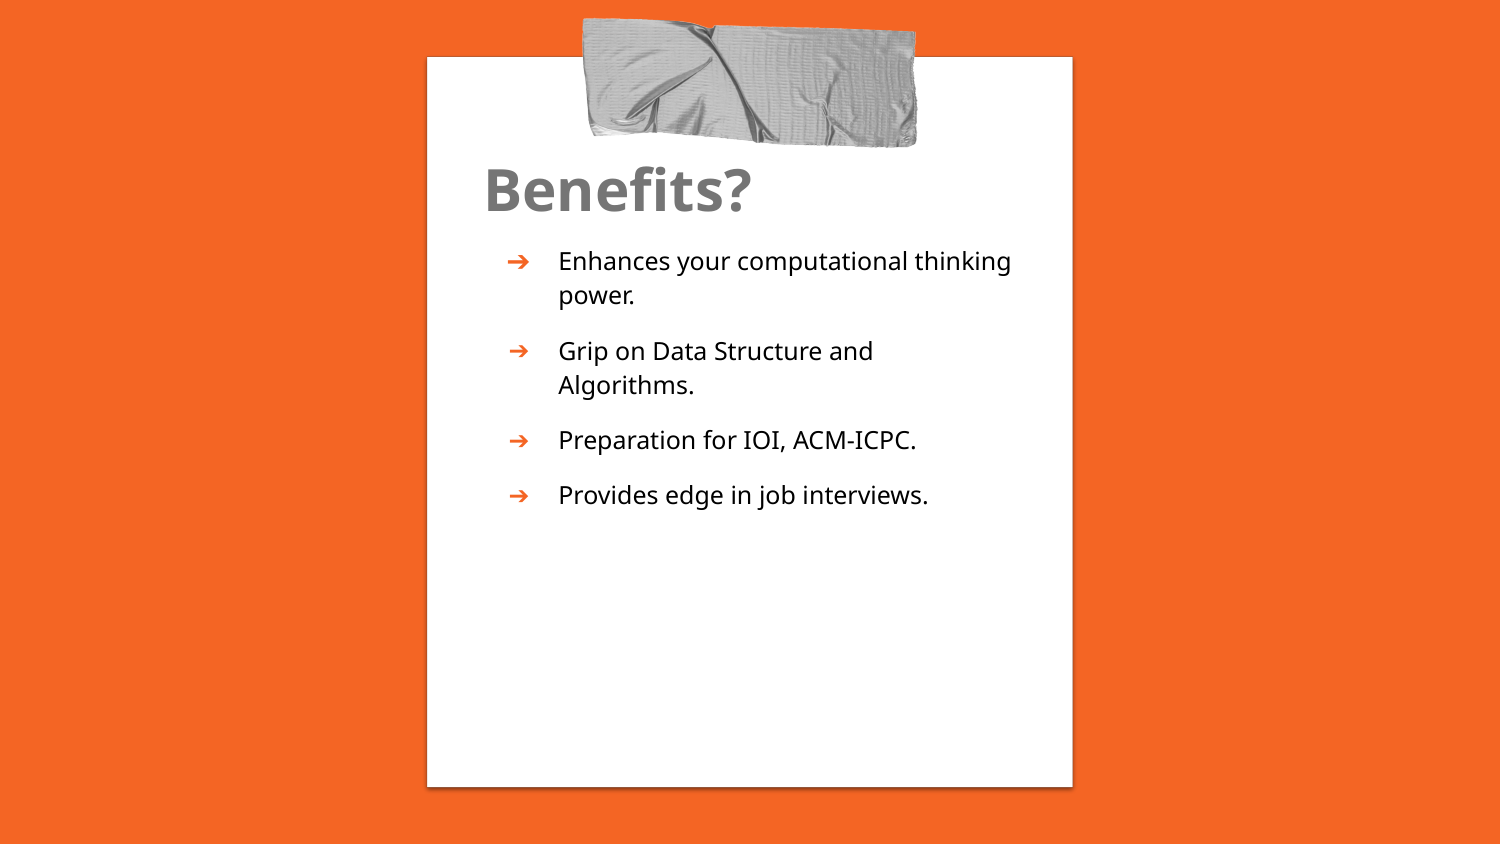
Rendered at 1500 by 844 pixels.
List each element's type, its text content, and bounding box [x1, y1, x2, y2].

text_box Benefits? [468, 112, 1032, 225]
list Enhances your computational thinking power. Grip on Data Structure and Algorithms. Preparation for IOI, ACM-ICPC. Provides edge in job interviews. [468, 225, 1032, 772]
picture [401, 16, 1099, 817]
